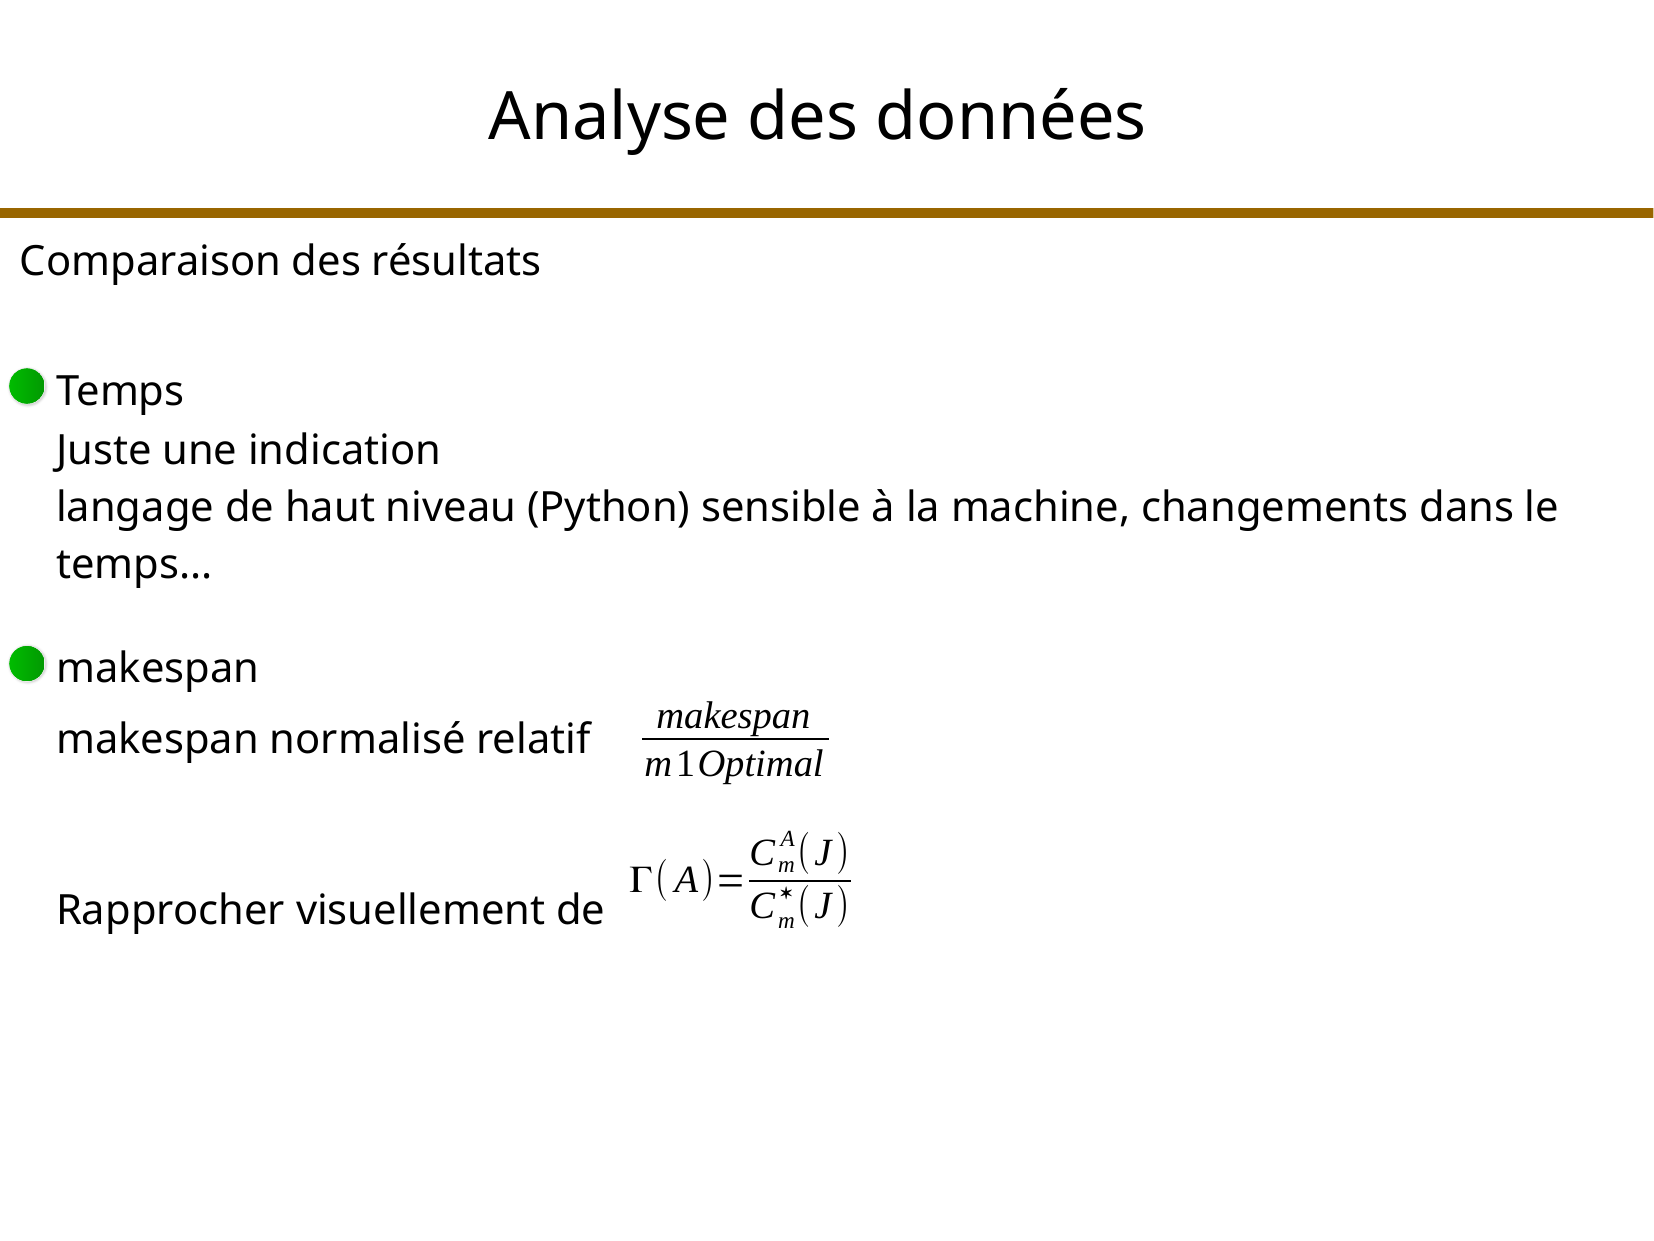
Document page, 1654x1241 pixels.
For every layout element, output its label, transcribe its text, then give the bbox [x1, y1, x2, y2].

text_box makespan normalisé relatif Rapprocher visuellement de [41, 701, 1619, 1003]
picture [6, 366, 50, 408]
picture [629, 694, 839, 786]
text_box Comparaison des résultats [4, 223, 922, 286]
text_box makespan [41, 630, 1619, 694]
picture [619, 824, 862, 934]
text_box Temps [41, 352, 1619, 412]
picture [6, 643, 50, 686]
text_box Juste une indication langage de haut niveau (Python) sensible à la machine, changements dans le temps... [41, 412, 1619, 571]
title Analyse des données [82, 43, 1571, 184]
